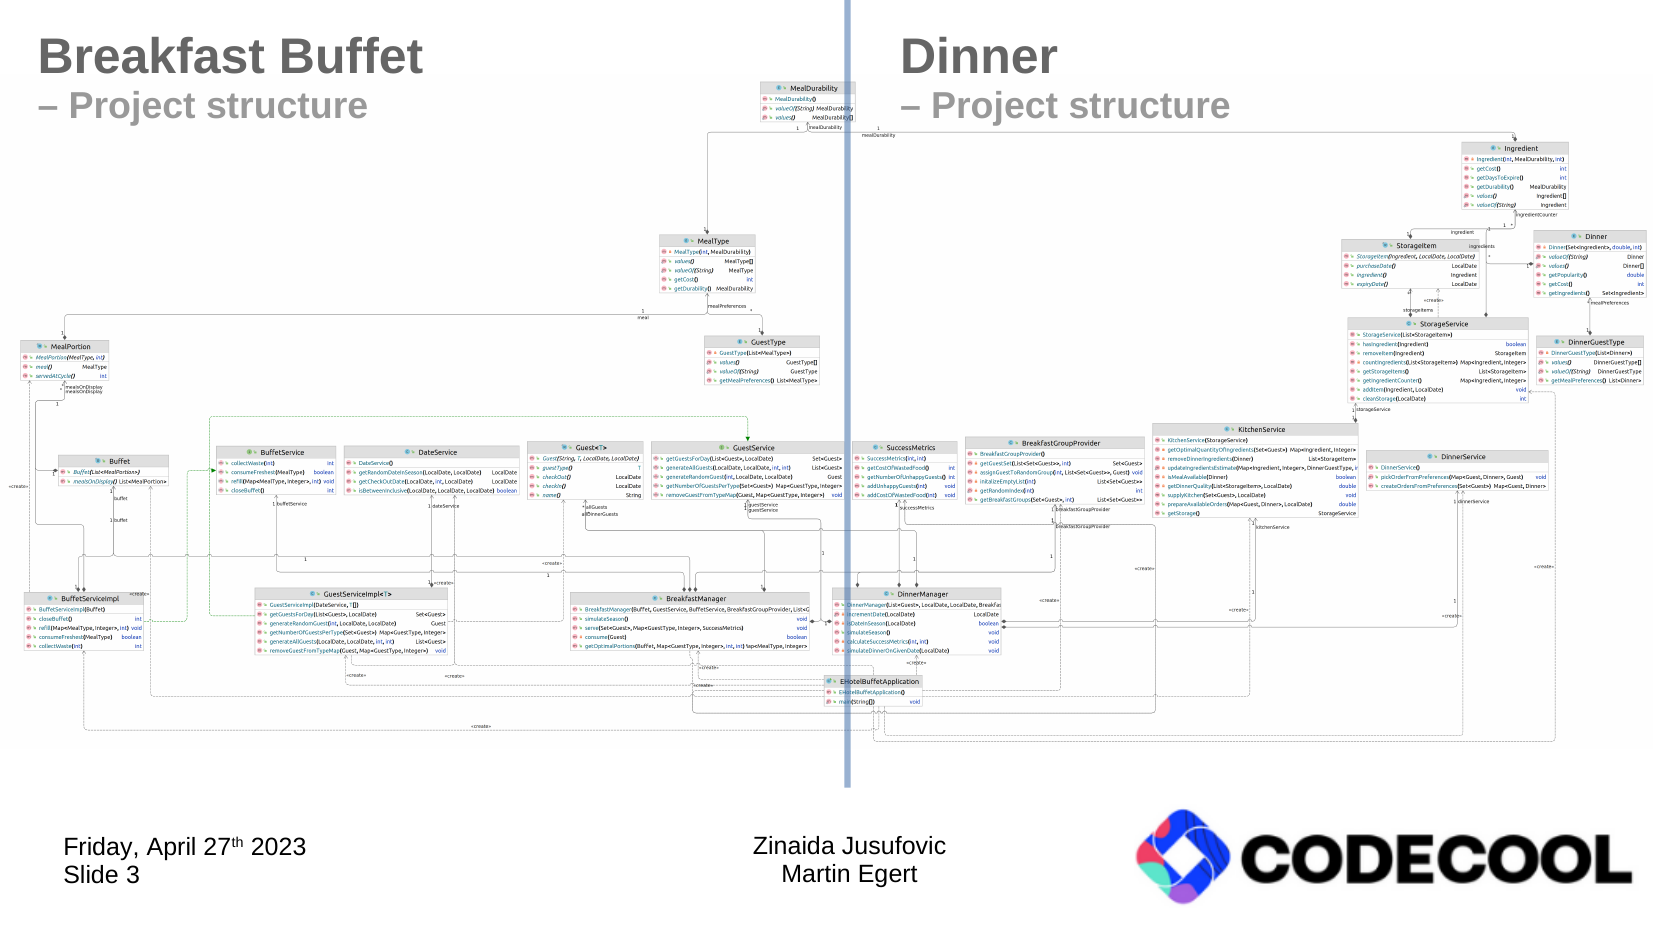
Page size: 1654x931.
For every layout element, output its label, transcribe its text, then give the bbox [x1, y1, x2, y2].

title Breakfast Buffet – Project structure [37, 0, 826, 156]
picture [1134, 783, 1654, 931]
picture [0, 74, 844, 749]
title Dinner – Project structure [900, 0, 1654, 156]
text_box Friday, April 27th 2023 Slide <number> [63, 833, 497, 890]
text_box [816, 449, 844, 520]
picture [851, 74, 1654, 749]
text_box Zinaida Jusufovic Martin Egert [497, 817, 1203, 902]
